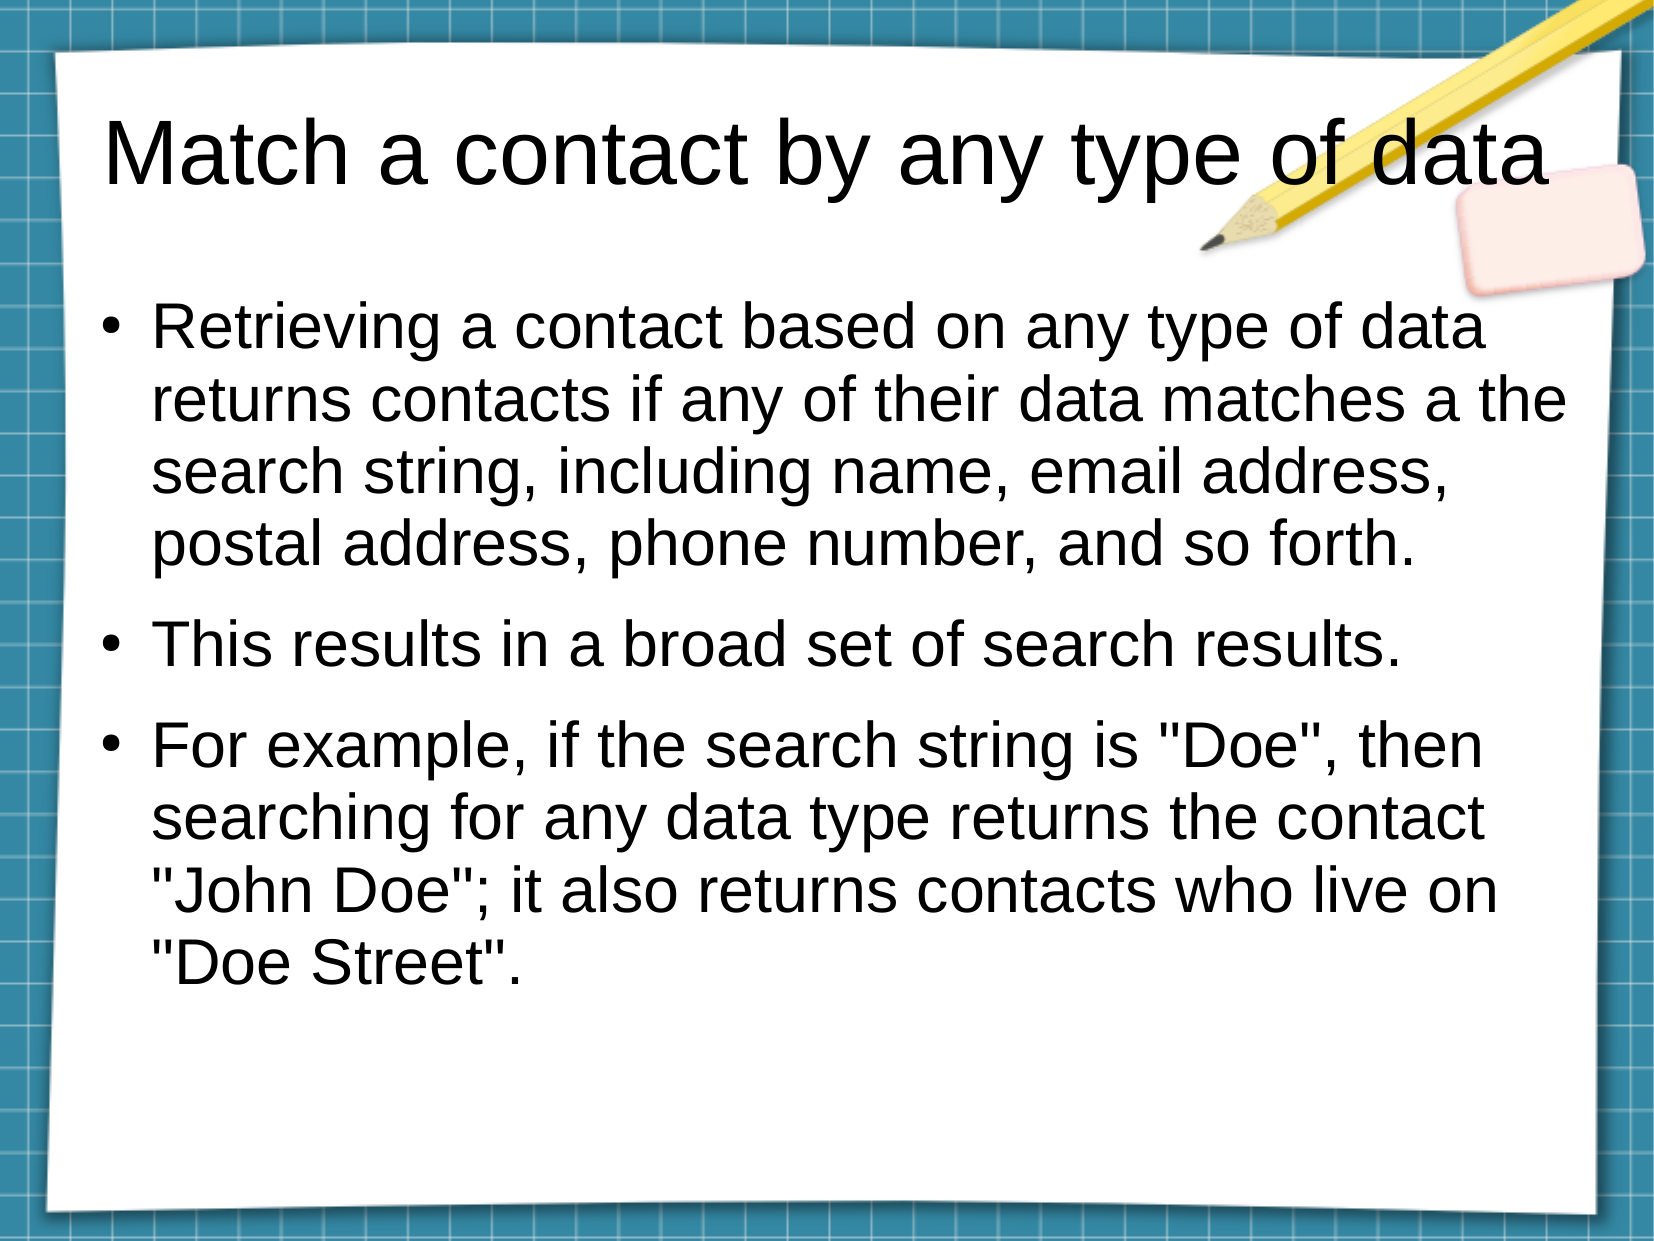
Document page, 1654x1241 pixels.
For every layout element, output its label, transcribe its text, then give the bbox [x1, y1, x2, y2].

list Retrieving a contact based on any type of data returns contacts if any of their data matches a the search string, including name, email address, postal address, phone number, and so forth. This results in a broad set of search results. For example, if the search string is "Doe", then searching for any data type returns the contact "John Doe"; it also returns contacts who live on "Doe Street". [82, 290, 1571, 1010]
title Match a contact by any type of data [82, 49, 1571, 257]
picture [0, 0, 1654, 1241]
